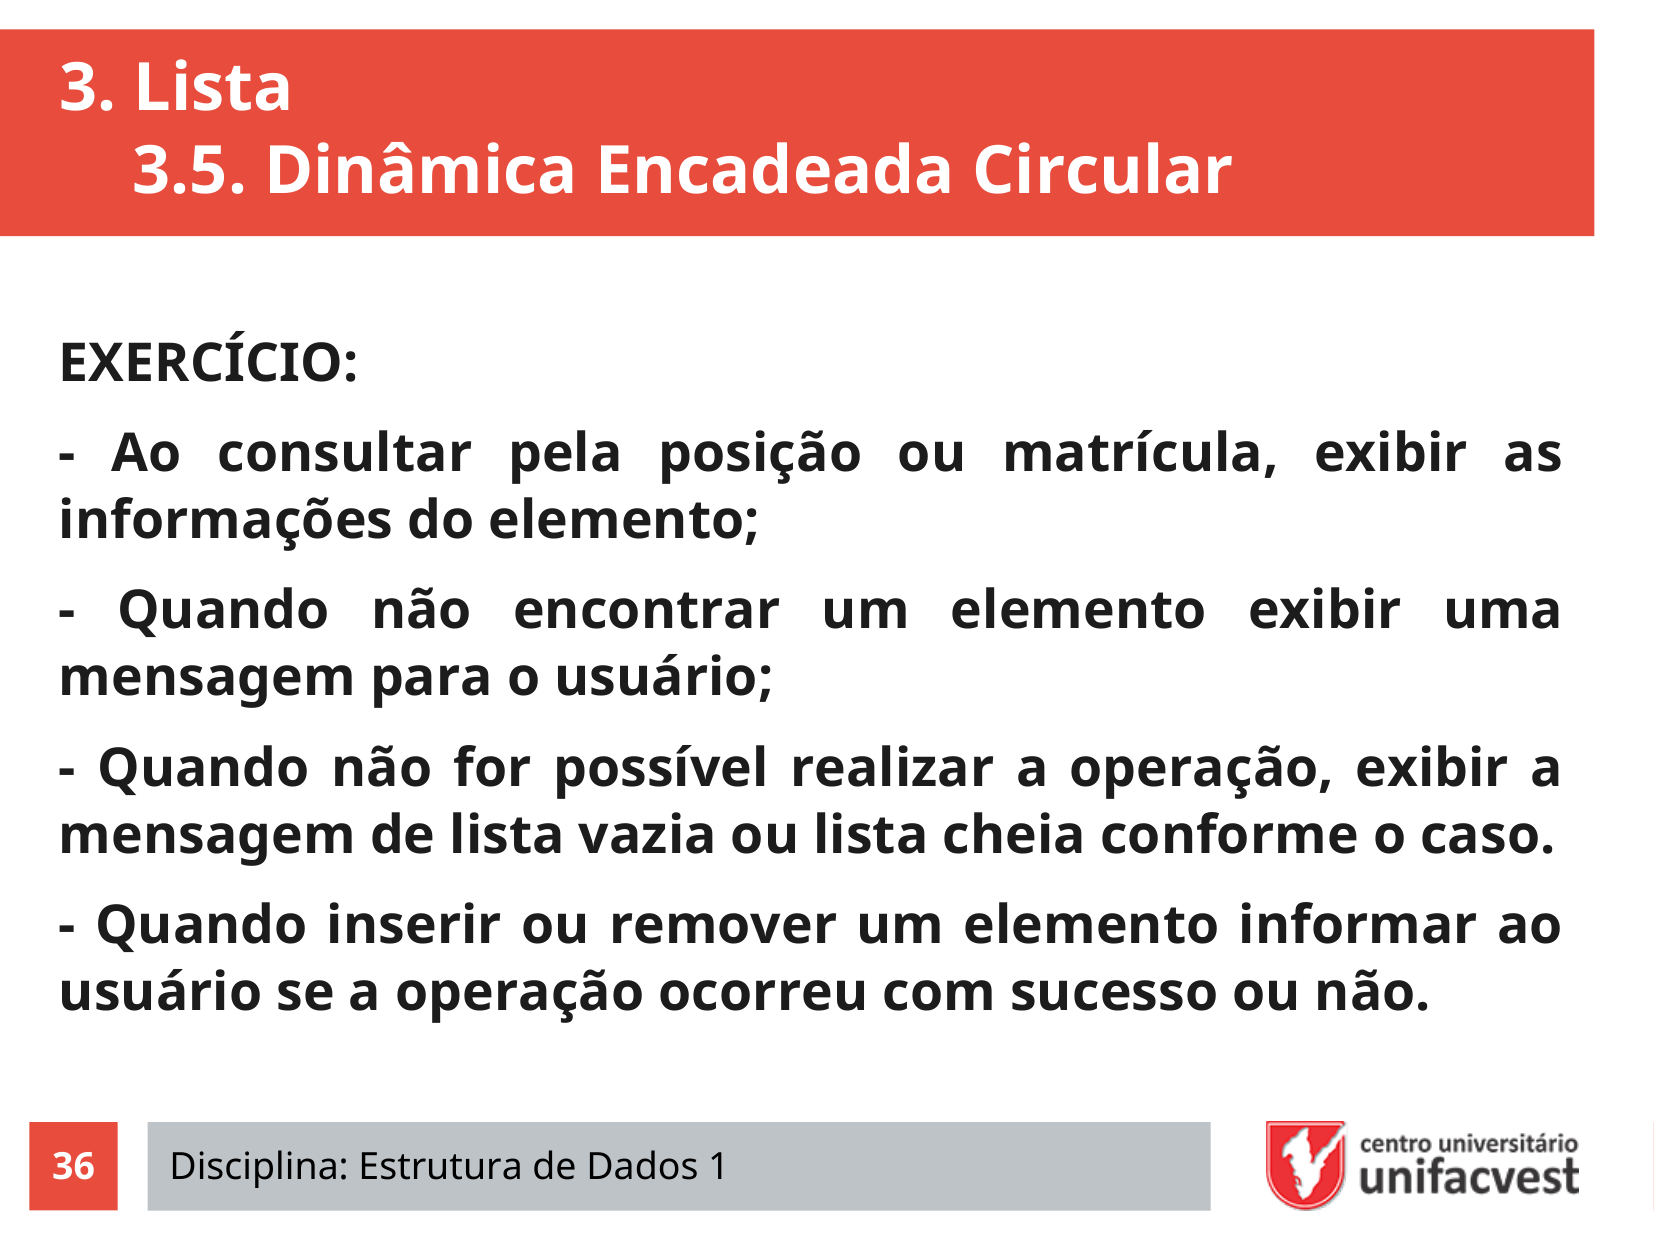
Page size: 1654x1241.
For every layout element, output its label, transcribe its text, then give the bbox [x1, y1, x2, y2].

picture [1266, 1121, 1579, 1211]
list EXERCÍCIO: - Ao consultar pela posição ou matrícula, exibir as informações do elemento; - Quando não encontrar um elemento exibir uma mensagem para o usuário; - Quando não for possível realizar a operação, exibir a mensagem de lista vazia ou lista cheia conforme o caso. - Quando inserir ou remover um elemento informar ao usuário se a operação ocorreu com sucesso ou não. [59, 324, 1566, 1093]
title 3. Lista 3.5. Dinâmica Encadeada Circular [59, 59, 1595, 207]
text_box [1238, 1120, 1654, 1212]
text_box Disciplina: Estrutura de Dados 1 [154, 1132, 1205, 1196]
